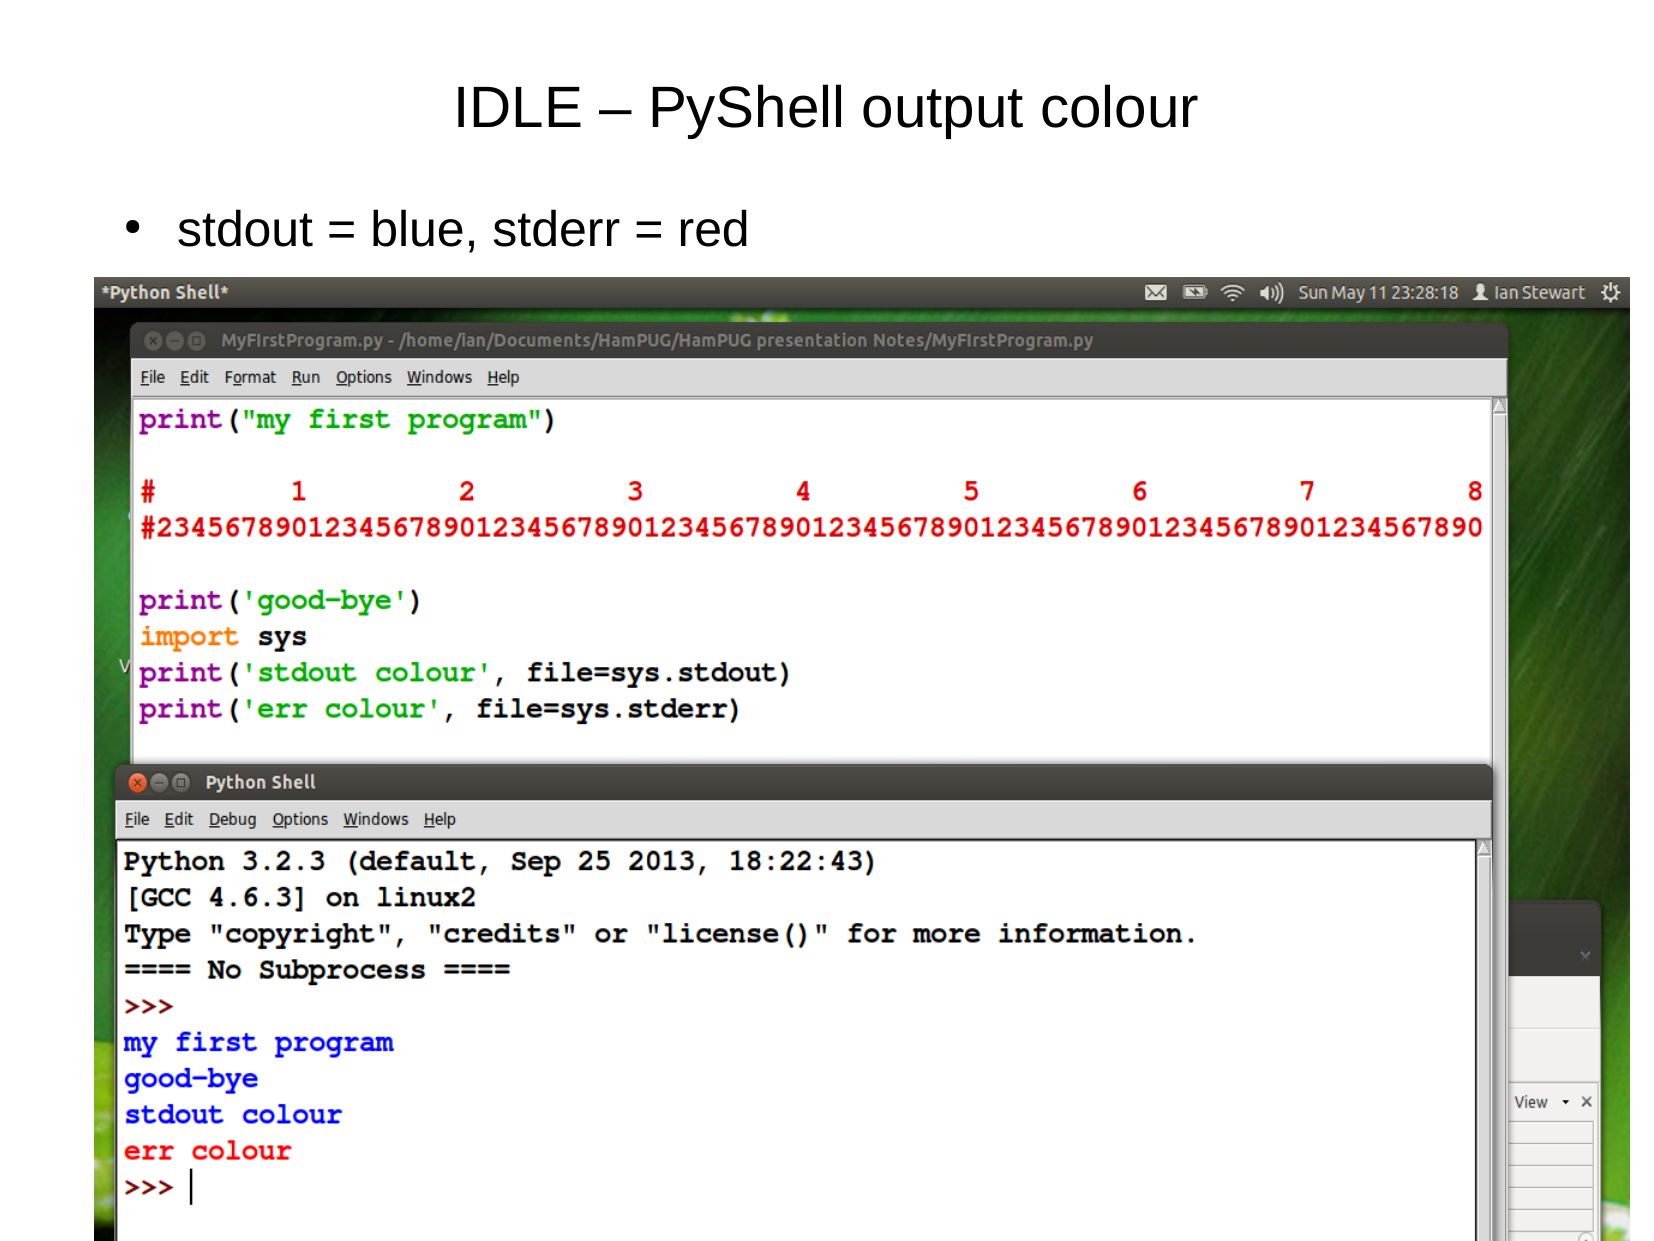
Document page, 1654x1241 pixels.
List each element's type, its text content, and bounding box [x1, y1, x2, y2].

picture [94, 277, 1630, 1241]
list stdout = blue, stderr = red [106, 200, 1562, 277]
title IDLE – PyShell output colour [82, 49, 1571, 166]
